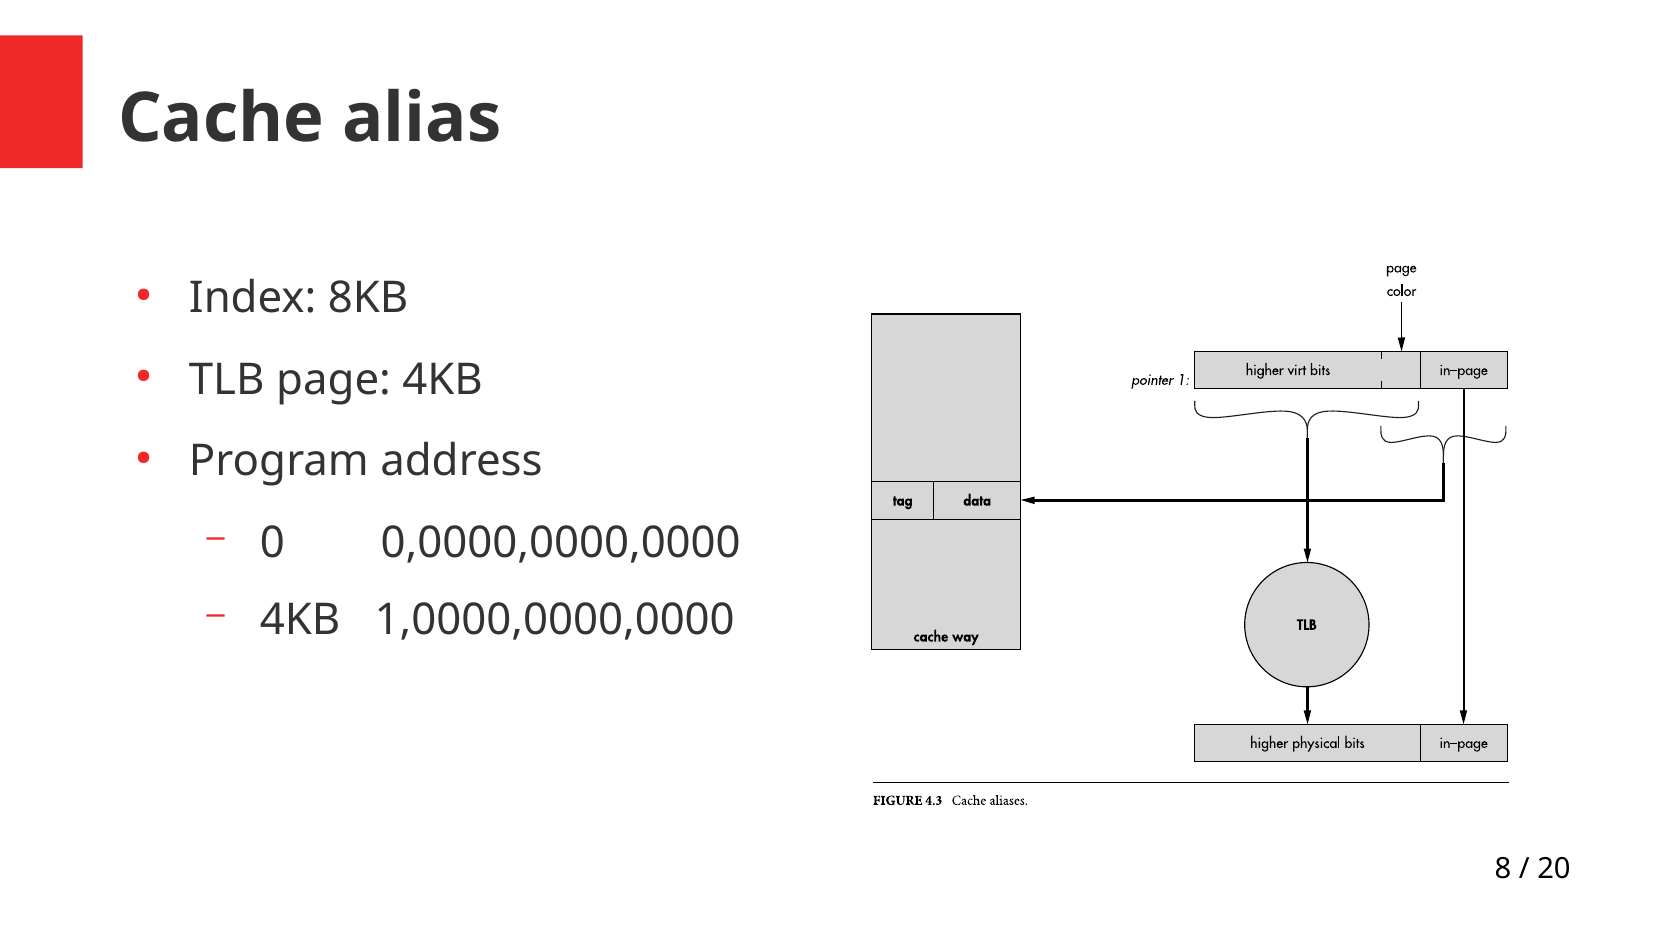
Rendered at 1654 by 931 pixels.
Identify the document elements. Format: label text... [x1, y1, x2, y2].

picture [871, 265, 1510, 806]
title Cache alias [118, 36, 1571, 193]
list Index: 8KB TLB page: 4KB Program address 0 0,0000,0000,0000 4KB 1,0000,0000,0000 [118, 265, 810, 806]
